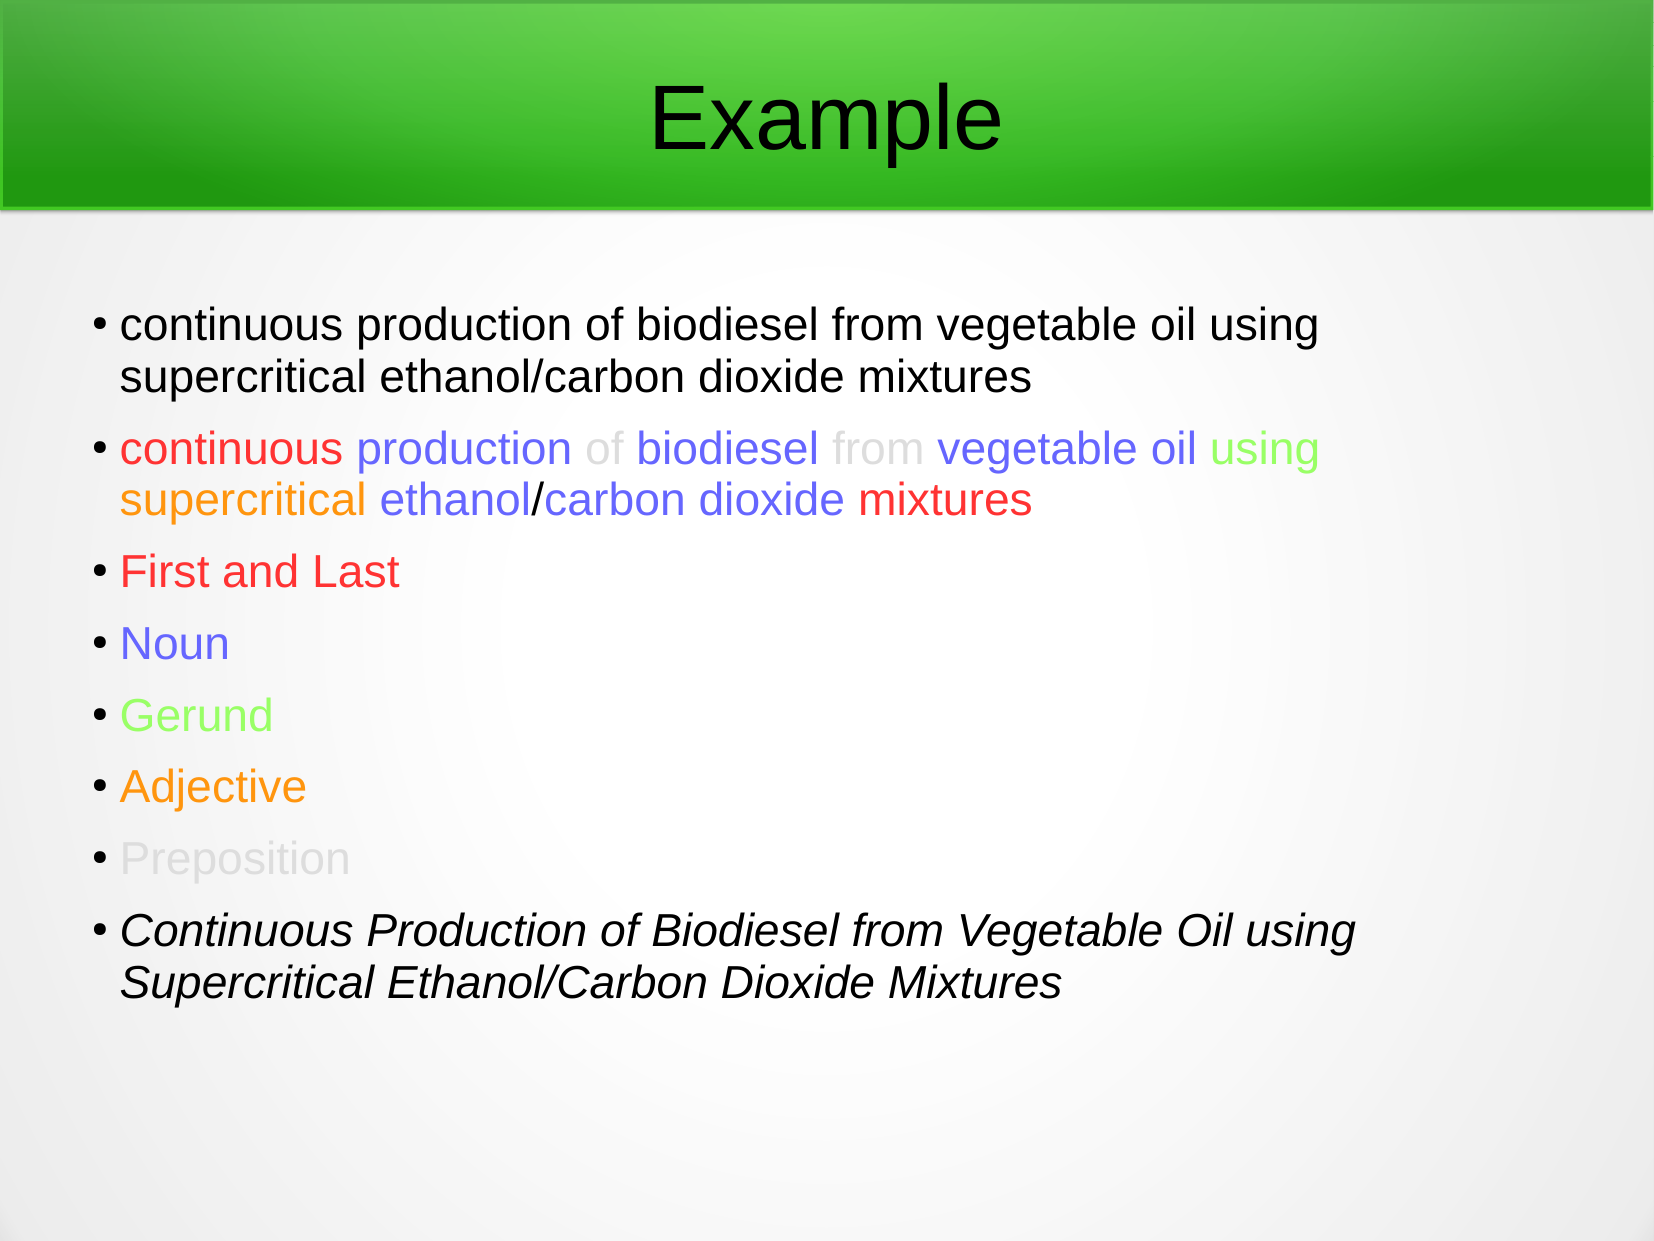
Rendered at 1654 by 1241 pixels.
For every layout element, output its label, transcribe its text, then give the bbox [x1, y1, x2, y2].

list continuous production of biodiesel from vegetable oil using supercritical ethanol/carbon dioxide mixtures continuous production of biodiesel from vegetable oil using supercritical ethanol/carbon dioxide mixtures First and Last Noun Gerund Adjective Preposition Continuous Production of Biodiesel from Vegetable Oil using Supercritical Ethanol/Carbon Dioxide Mixtures [82, 299, 1571, 1019]
title Example [82, 47, 1571, 189]
